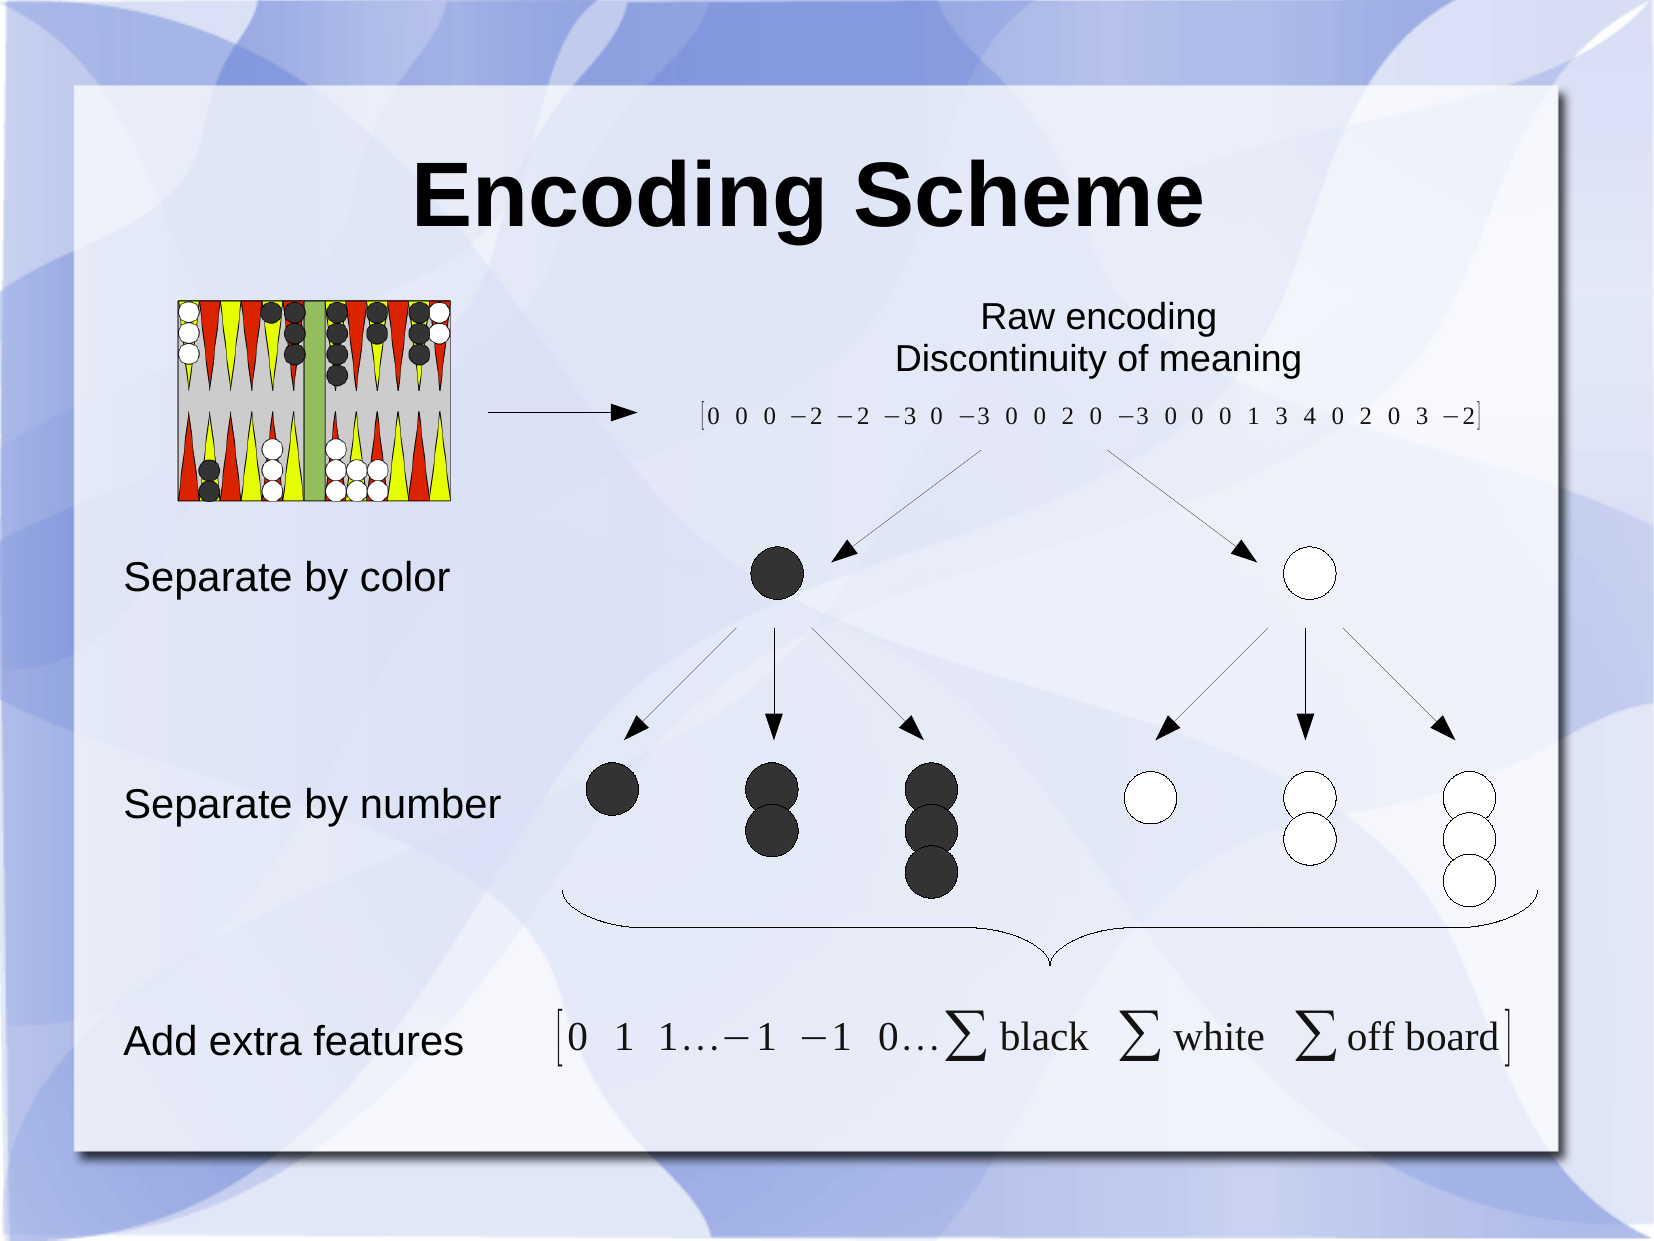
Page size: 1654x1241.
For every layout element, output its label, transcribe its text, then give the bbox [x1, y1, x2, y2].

text_box [1124, 771, 1177, 824]
text_box [745, 762, 799, 857]
text_box [586, 762, 639, 816]
text_box [1283, 771, 1337, 866]
text_box Add extra features [108, 1010, 480, 1072]
text_box Separate by color [108, 546, 466, 609]
chart [546, 1006, 1522, 1069]
text_box [1283, 546, 1337, 600]
chart [694, 400, 1487, 432]
text_box [750, 546, 804, 600]
title Encoding Scheme [82, 98, 1536, 291]
text_box Separate by number [108, 773, 517, 836]
text_box [905, 762, 958, 899]
picture [0, 0, 1654, 1241]
text_box Raw encoding Discontinuity of meaning [880, 288, 1317, 387]
text_box [1443, 771, 1496, 907]
